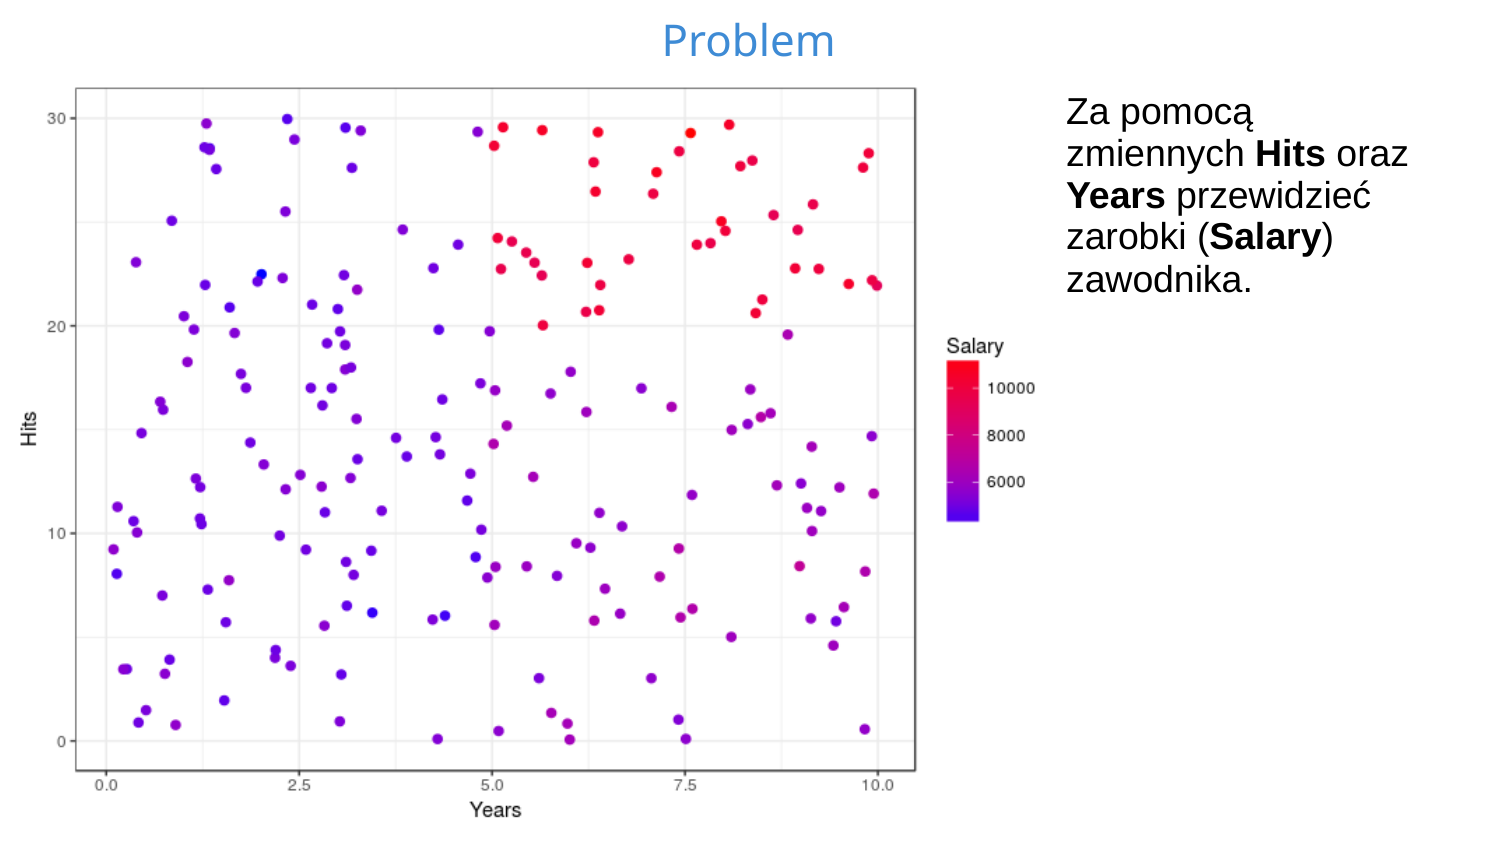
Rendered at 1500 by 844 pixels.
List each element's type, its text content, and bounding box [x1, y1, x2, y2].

text_box Problem [242, 11, 1256, 71]
text_box Za pomocą zmiennych Hits oraz Years przewidzieć zarobki (Salary) zawodnika. [1051, 82, 1441, 308]
picture [11, 78, 1057, 827]
